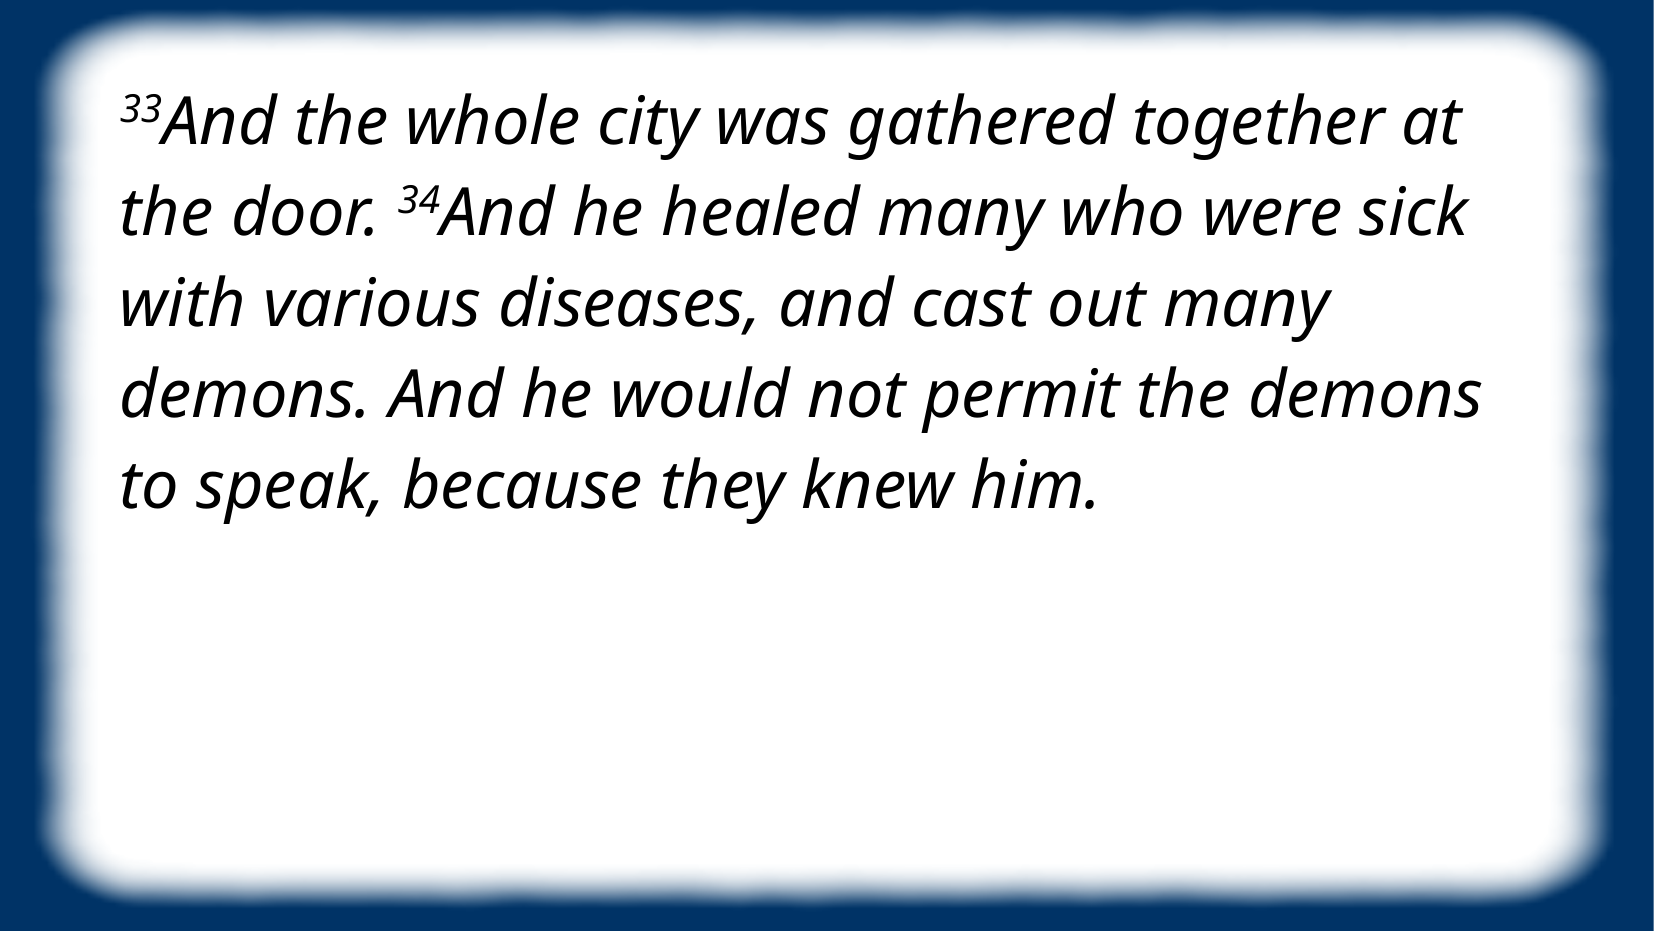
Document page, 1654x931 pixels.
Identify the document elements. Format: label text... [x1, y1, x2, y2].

text_box 33And the whole city was gathered together at the door. 34And he healed many who were sick with various diseases, and cast out many demons. And he would not permit the demons to speak, because they knew him. [105, 66, 1576, 526]
picture [0, 0, 1654, 931]
